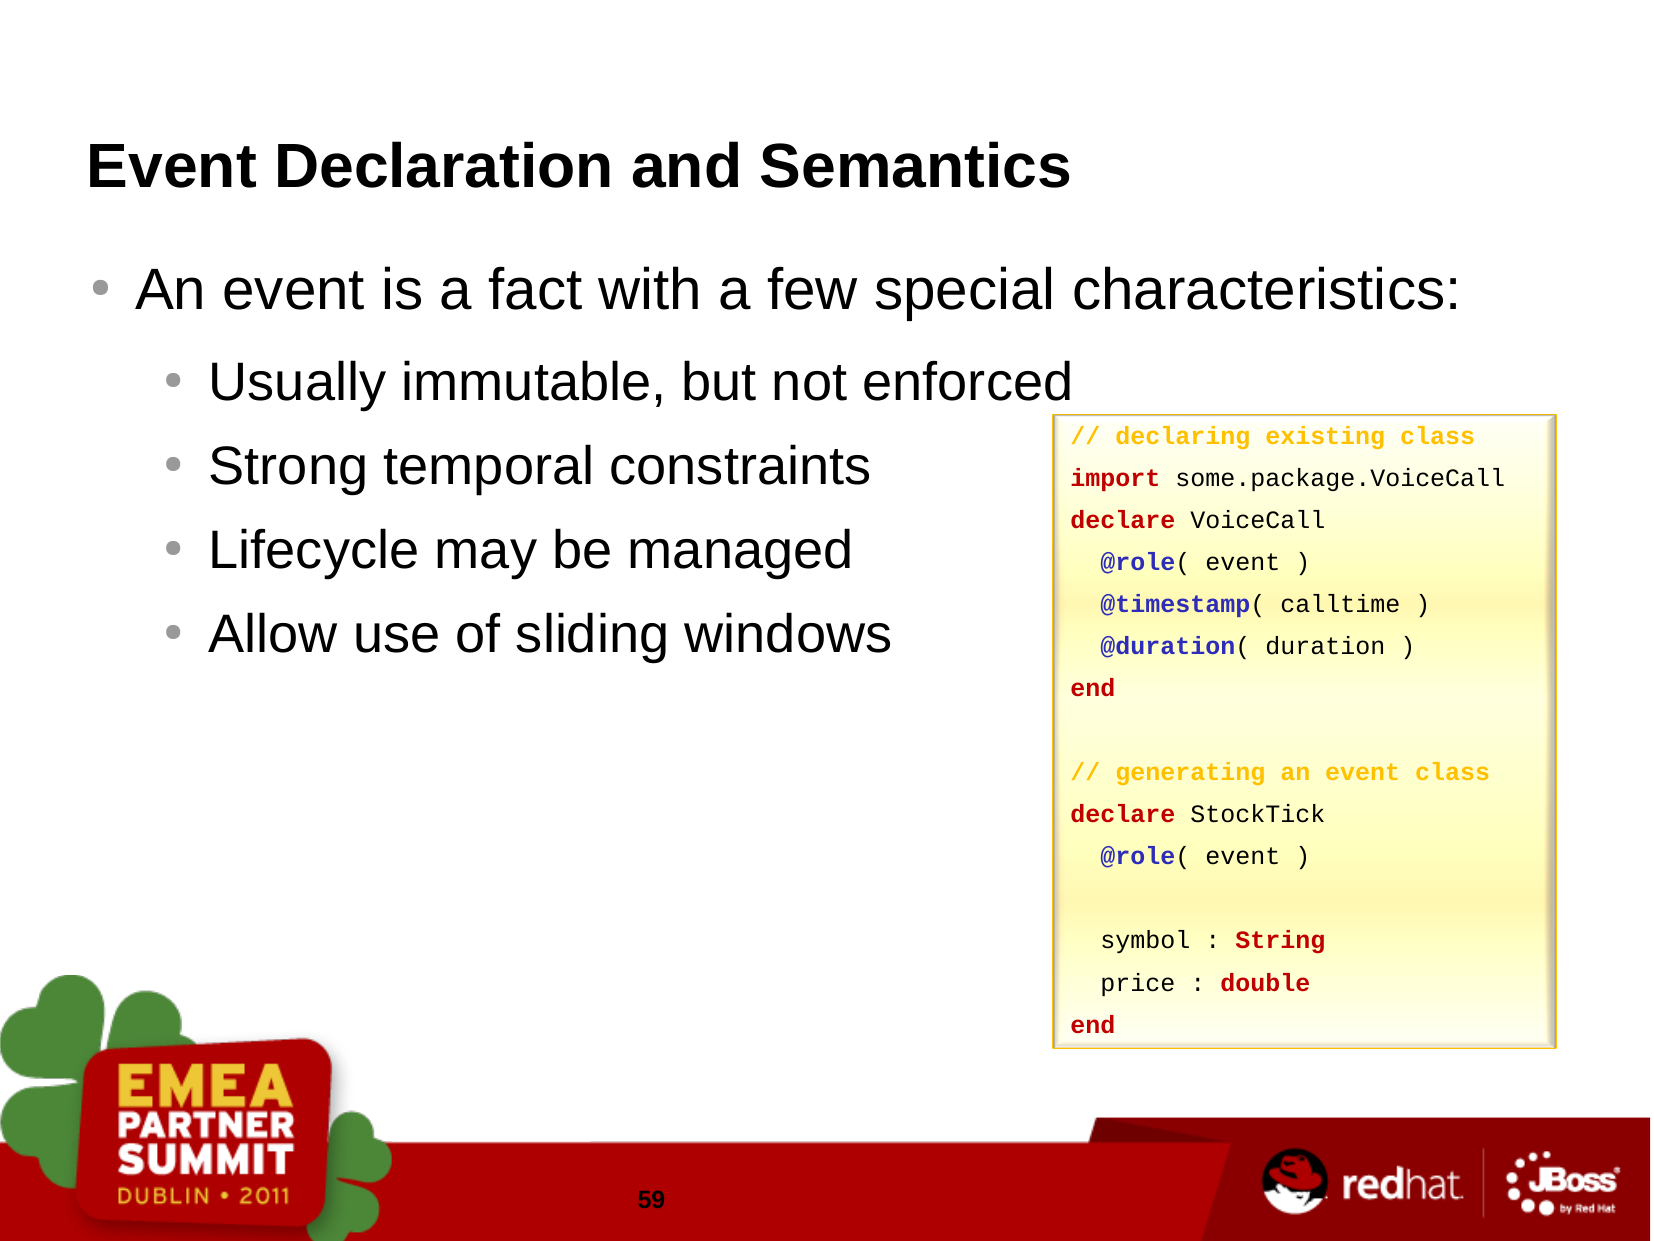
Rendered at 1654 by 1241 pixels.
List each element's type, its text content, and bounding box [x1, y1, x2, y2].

list An event is a fact with a few special characteristics: Usually immutable, but not enforced Strong temporal constraints Lifecycle may be managed Allow use of sliding windows [75, 256, 1564, 1051]
text_box // declaring existing class import some.package.VoiceCall declare VoiceCall @role( event ) @timestamp( calltime ) @duration( duration ) end // generating an event class declare StockTick @role( event ) symbol : String price : double end [1055, 416, 1555, 1048]
picture [0, 412, 1651, 1241]
title Event Declaration and Semantics [86, 37, 1576, 226]
